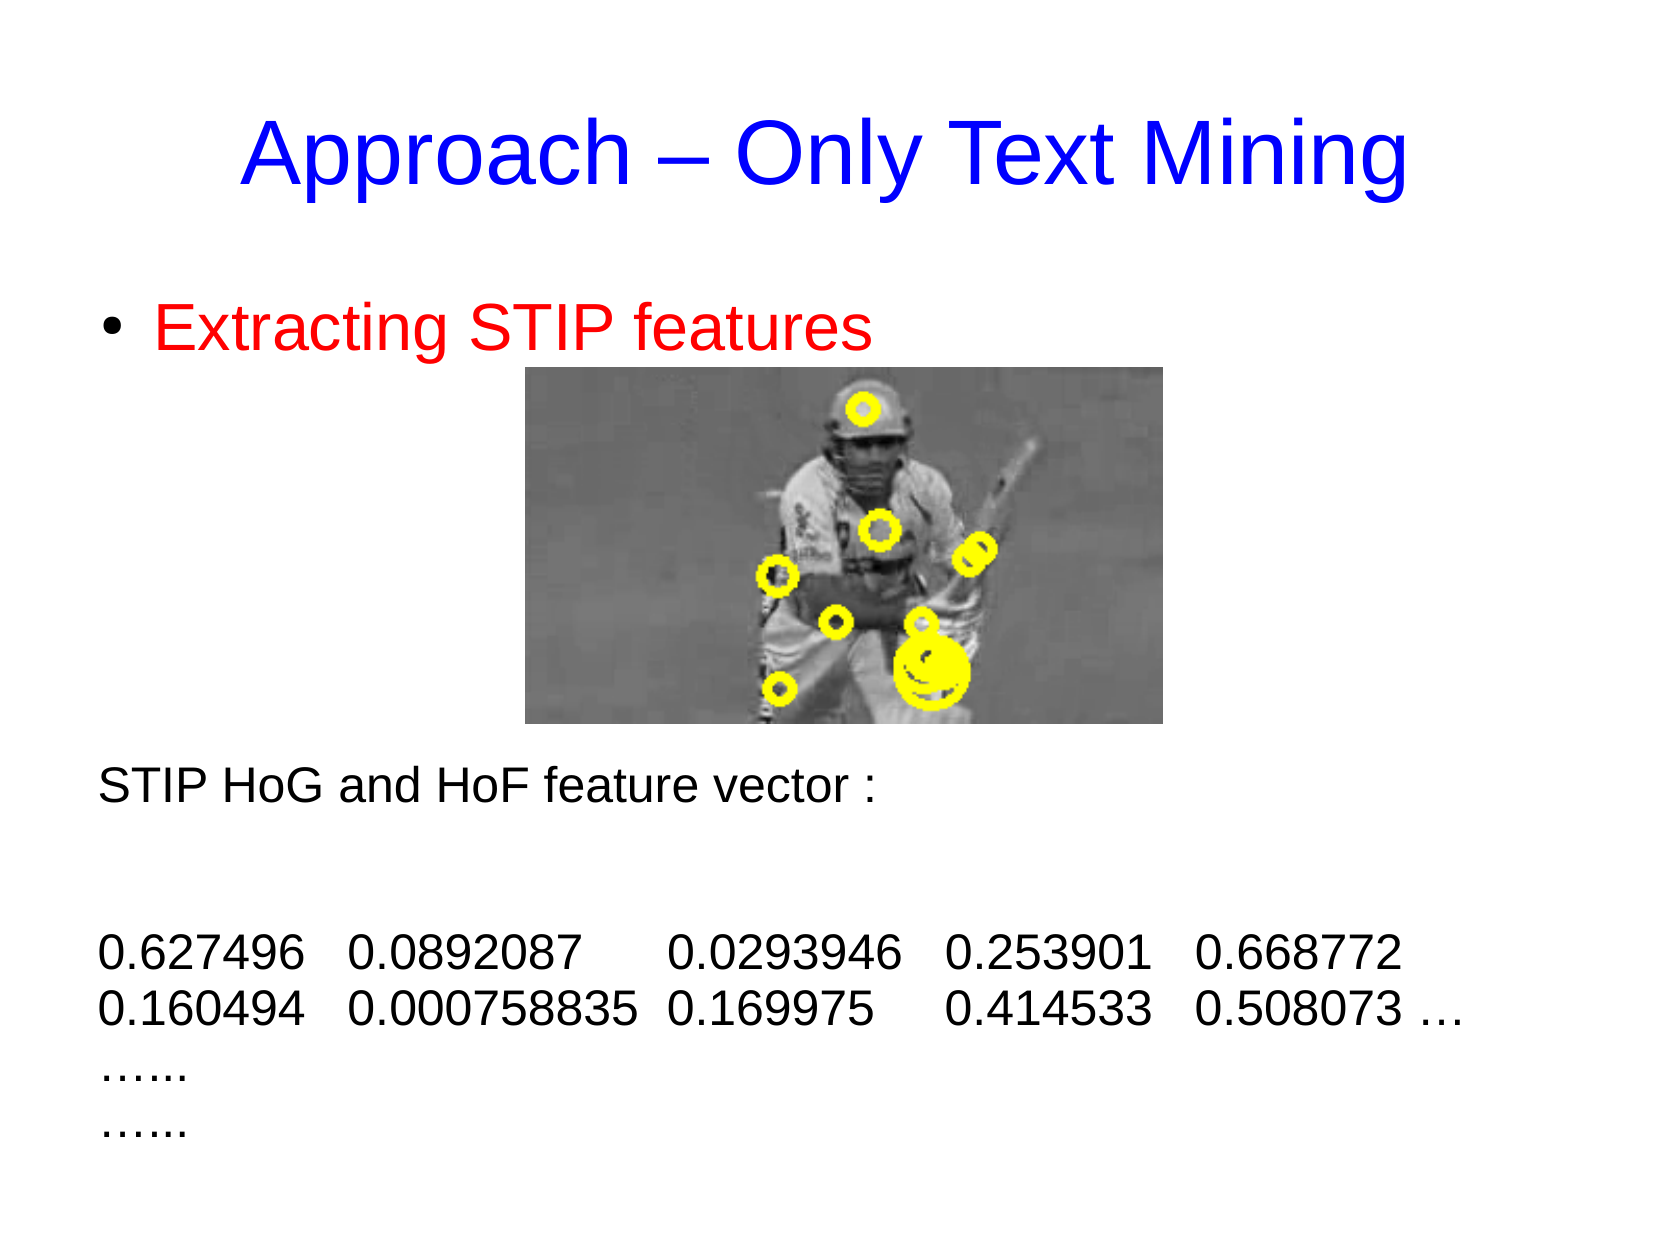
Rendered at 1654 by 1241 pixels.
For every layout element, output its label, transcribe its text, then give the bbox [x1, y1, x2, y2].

text_box STIP HoG and HoF feature vector : 0.627496 0.0892087 0.0293946 0.253901 0.668772 0.160494 0.000758835 0.169975 0.414533 0.508073 … …... …... [82, 750, 1561, 1171]
picture [525, 367, 1163, 724]
list Extracting STIP features [82, 290, 1538, 750]
title Approach – Only Text Mining [82, 49, 1571, 257]
